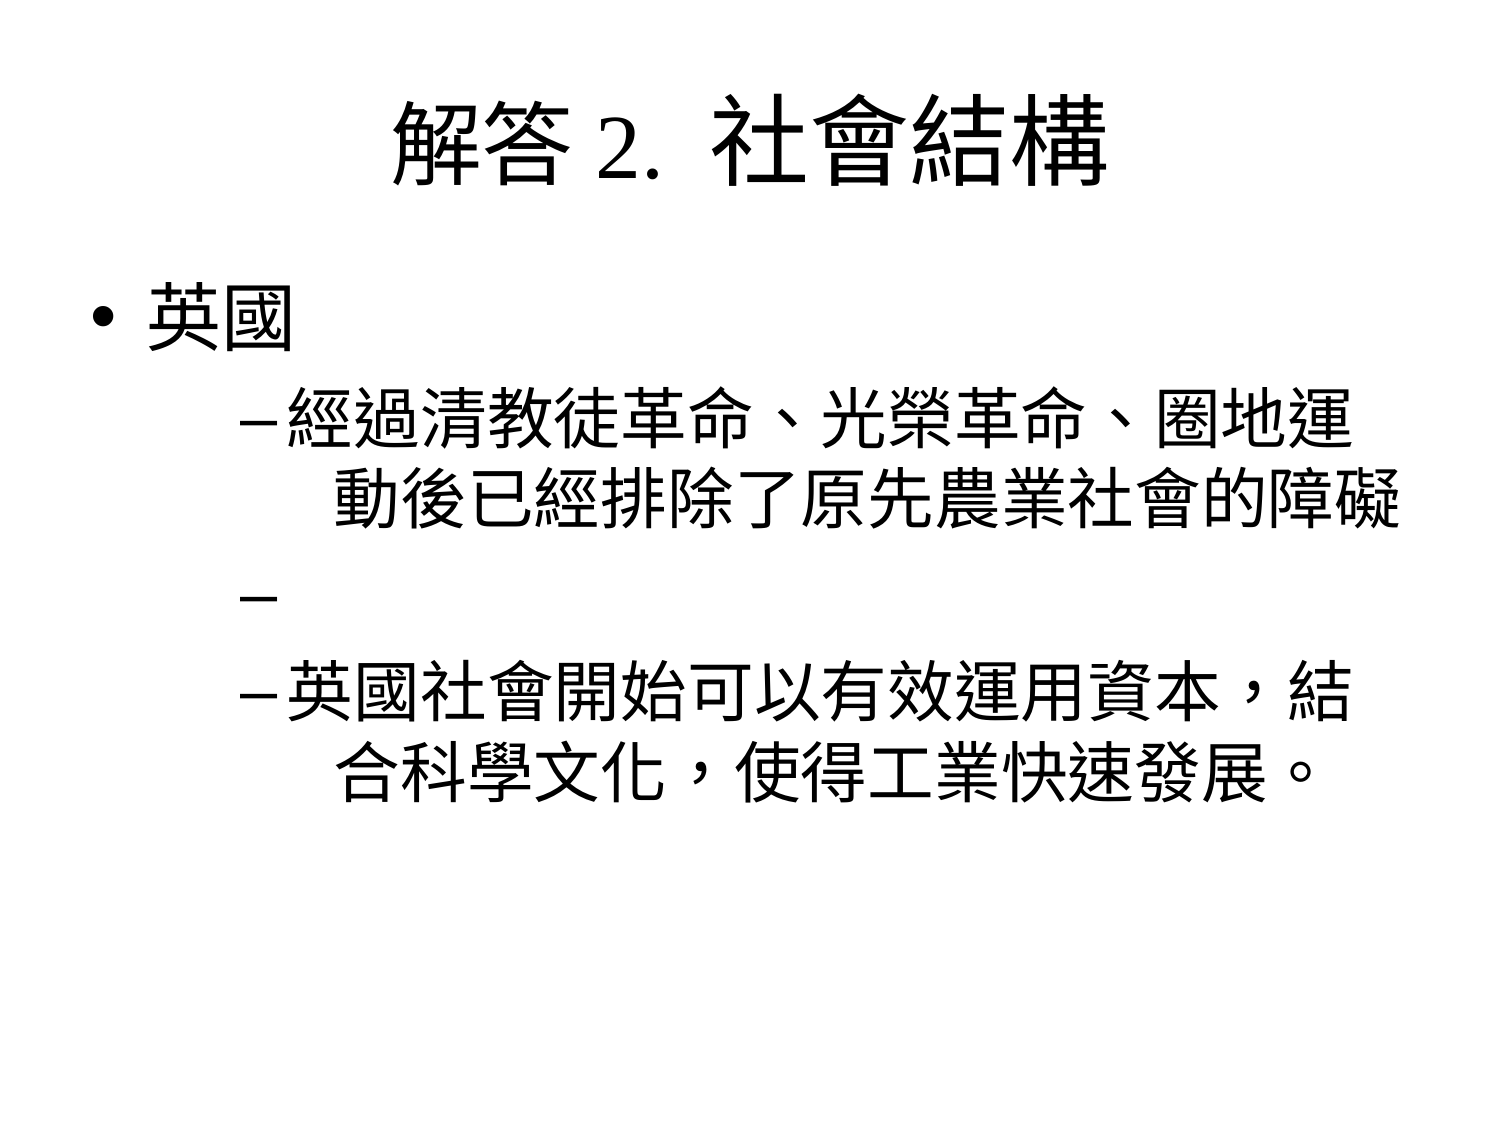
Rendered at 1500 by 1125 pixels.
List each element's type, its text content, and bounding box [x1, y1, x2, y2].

title 解答2. 社會結構 [75, 45, 1426, 233]
list 英國 經過清教徒革命、光榮革命、圈地運動後已經排除了原先農業社會的障礙 英國社會開始可以有效運用資本，結合科學文化，使得工業快速發展。 [75, 262, 1426, 1005]
